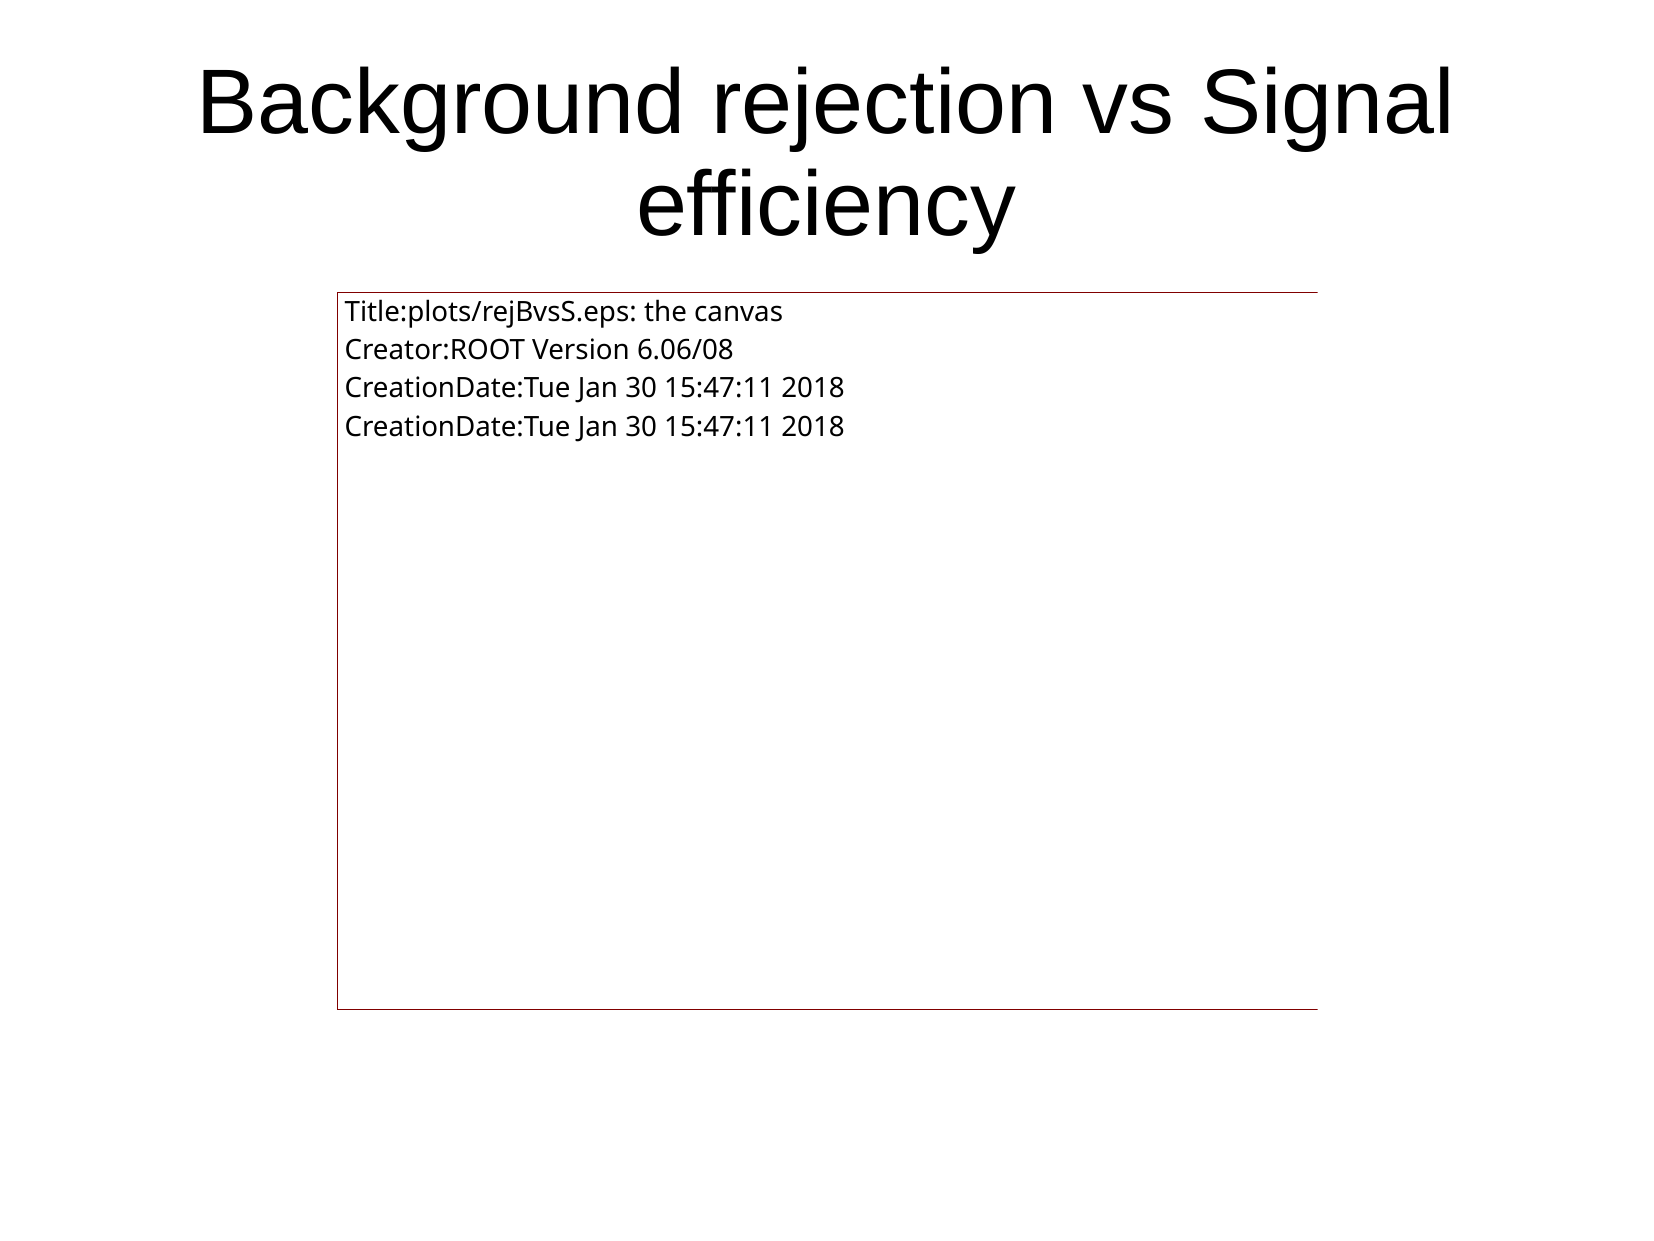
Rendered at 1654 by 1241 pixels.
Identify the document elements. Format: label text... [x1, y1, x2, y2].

title Background rejection vs Signal efficiency [82, 49, 1571, 257]
picture [335, 290, 1318, 1010]
